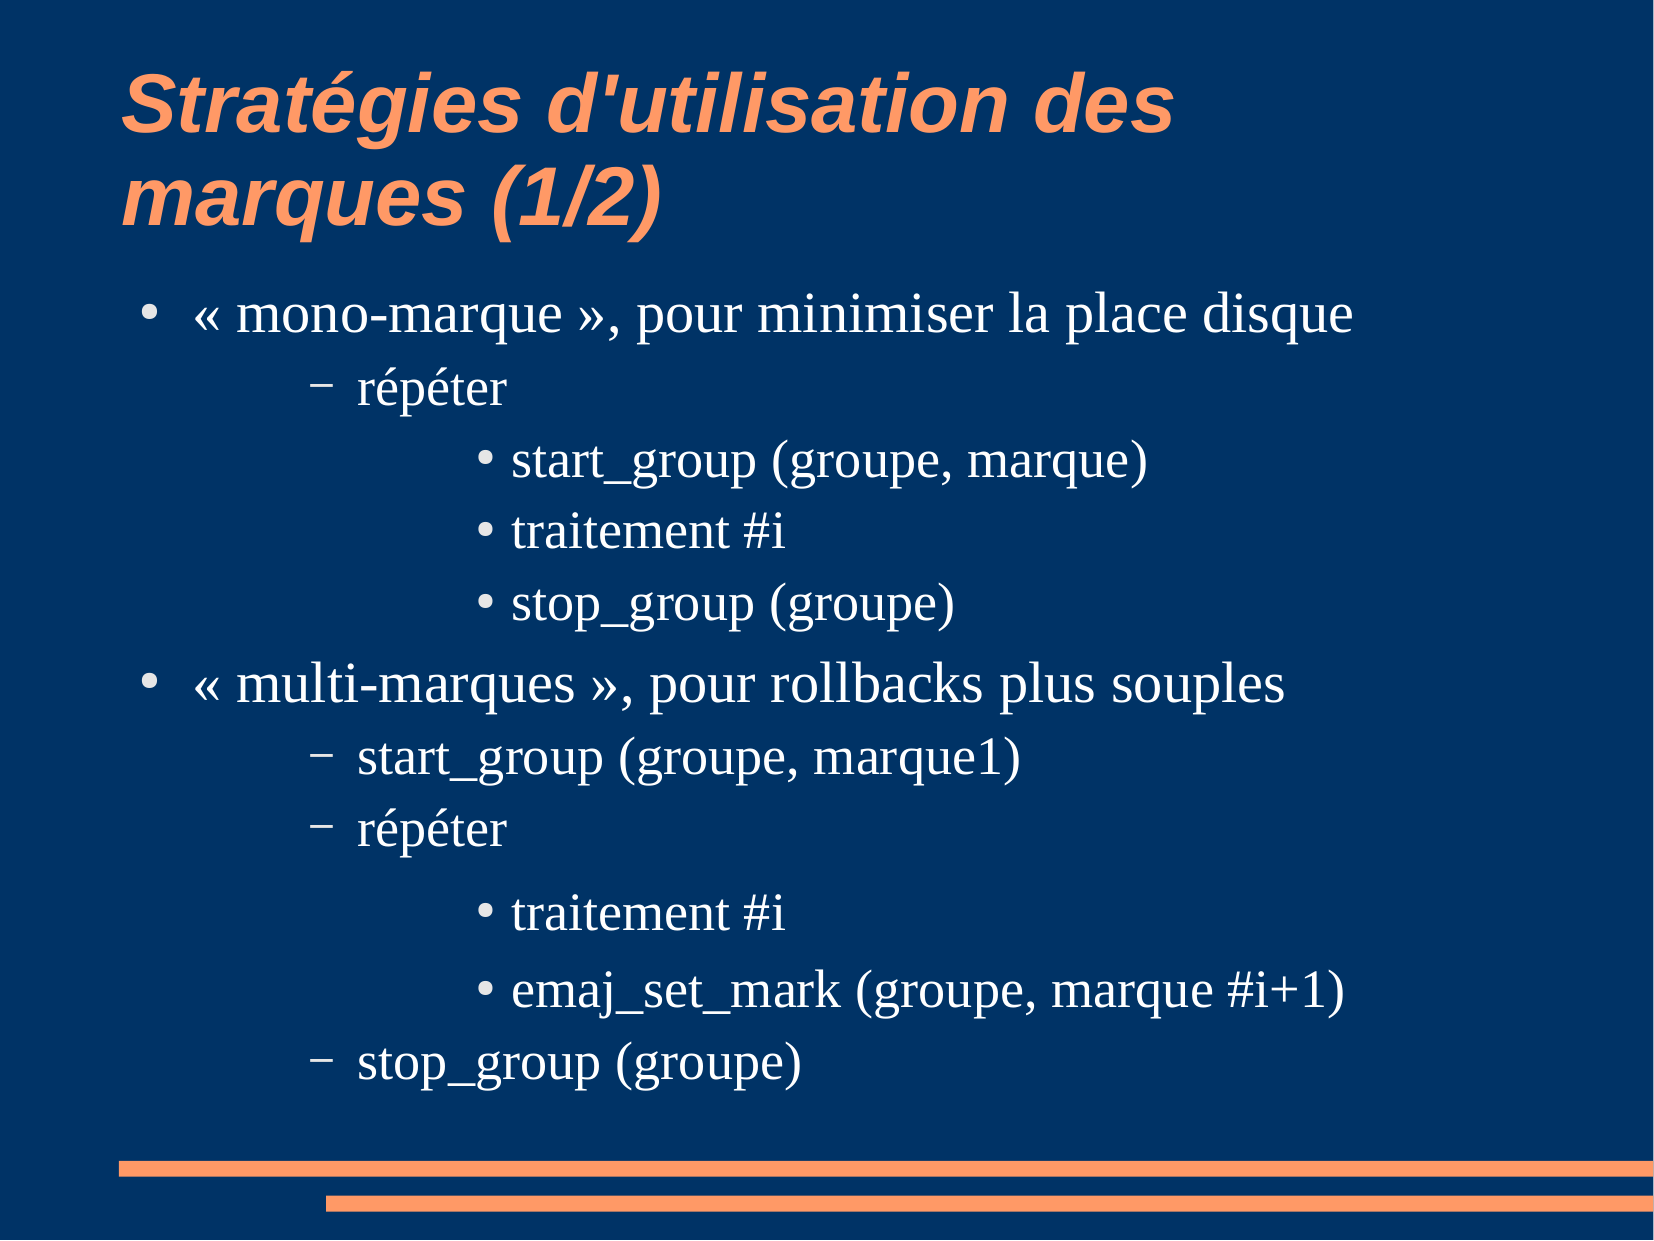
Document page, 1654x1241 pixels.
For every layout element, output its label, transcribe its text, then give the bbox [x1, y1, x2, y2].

title Stratégies d'utilisation des marques (1/2) [121, 53, 1534, 246]
list « mono-marque », pour minimiser la place disque répéter start_group (groupe, marque) traitement #i stop_group (groupe) « multi-marques », pour rollbacks plus souples start_group (groupe, marque1) répéter traitement #i emaj_set_mark (groupe, marque #i+1) stop_group (groupe) [121, 280, 1561, 1103]
